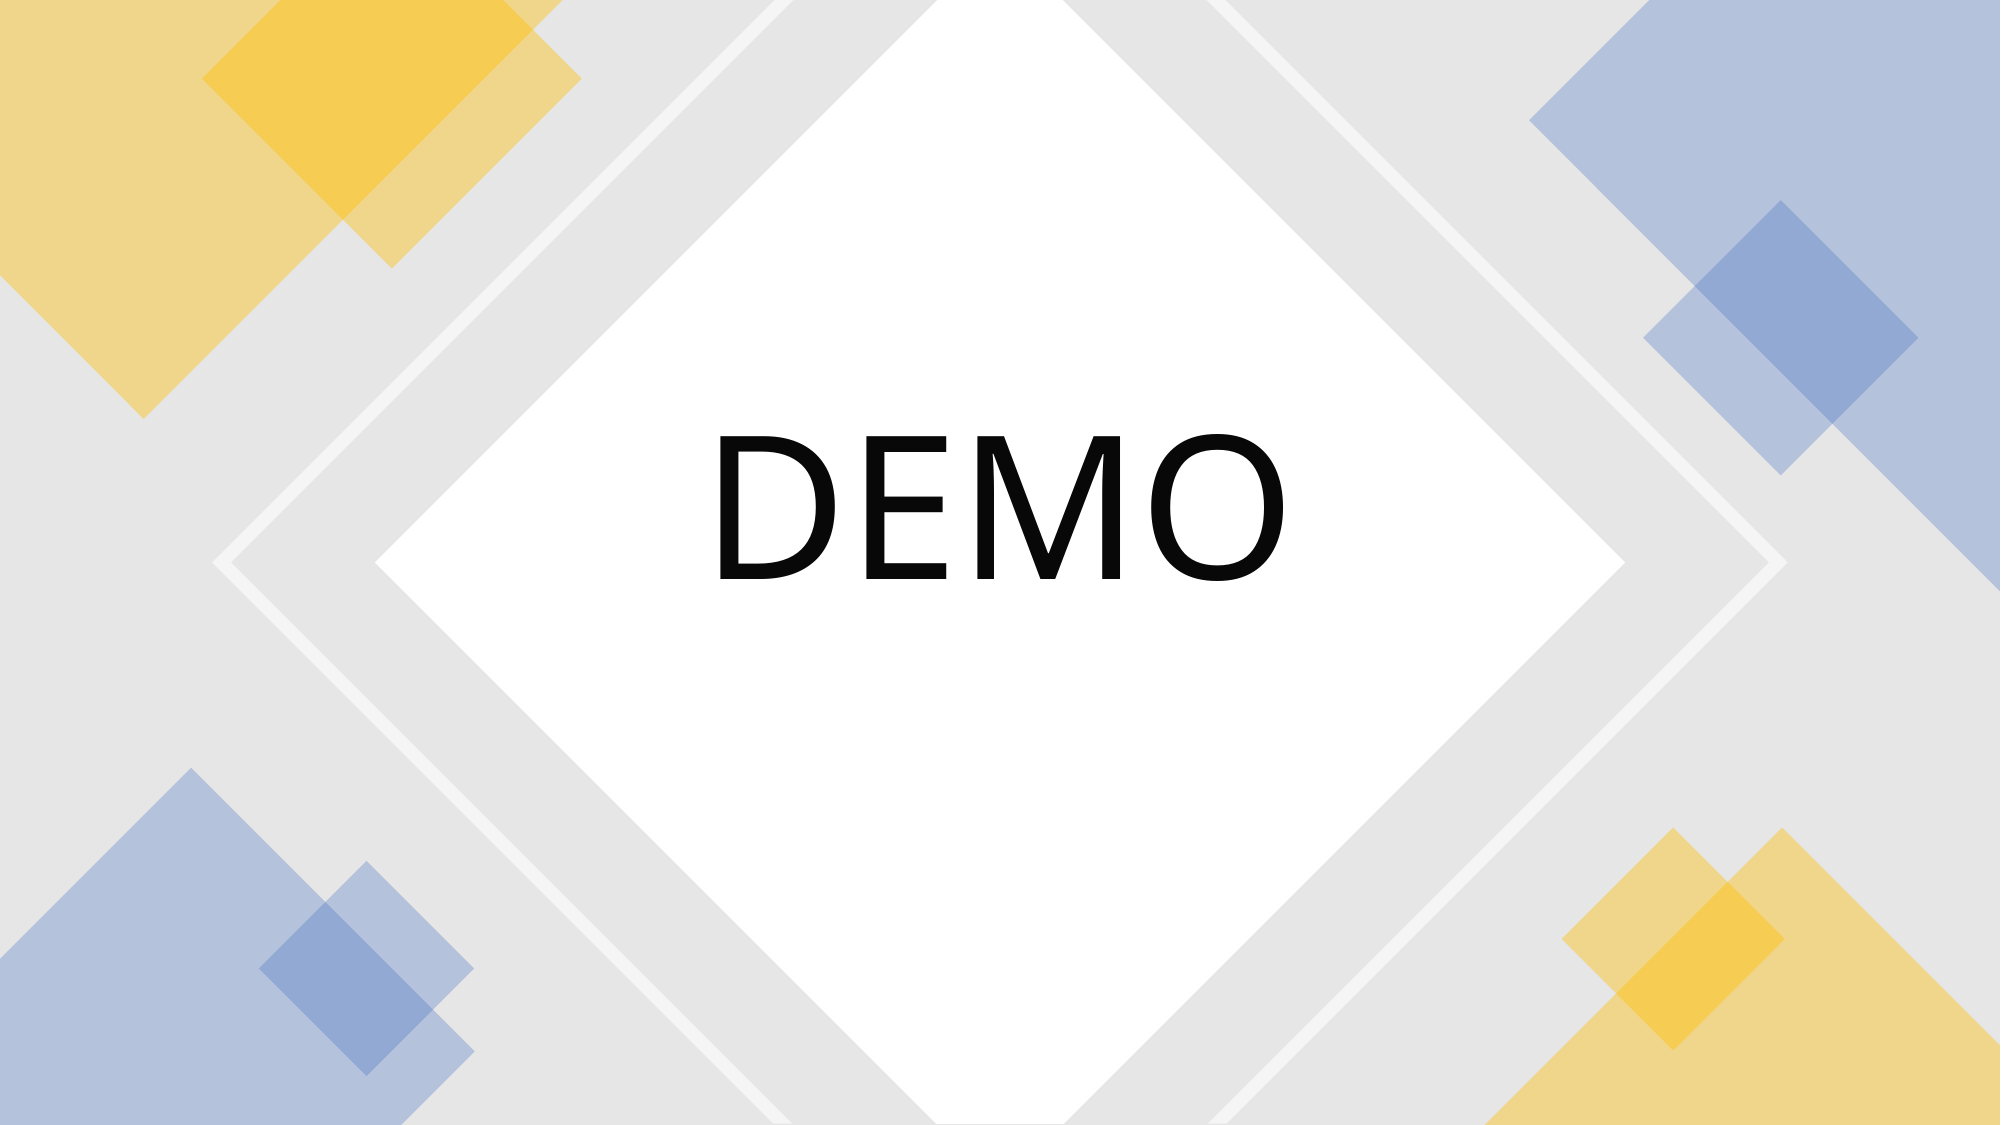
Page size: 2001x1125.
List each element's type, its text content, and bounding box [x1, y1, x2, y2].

title DEMO [525, 386, 1475, 739]
text_box [0, 0, 2000, 1125]
